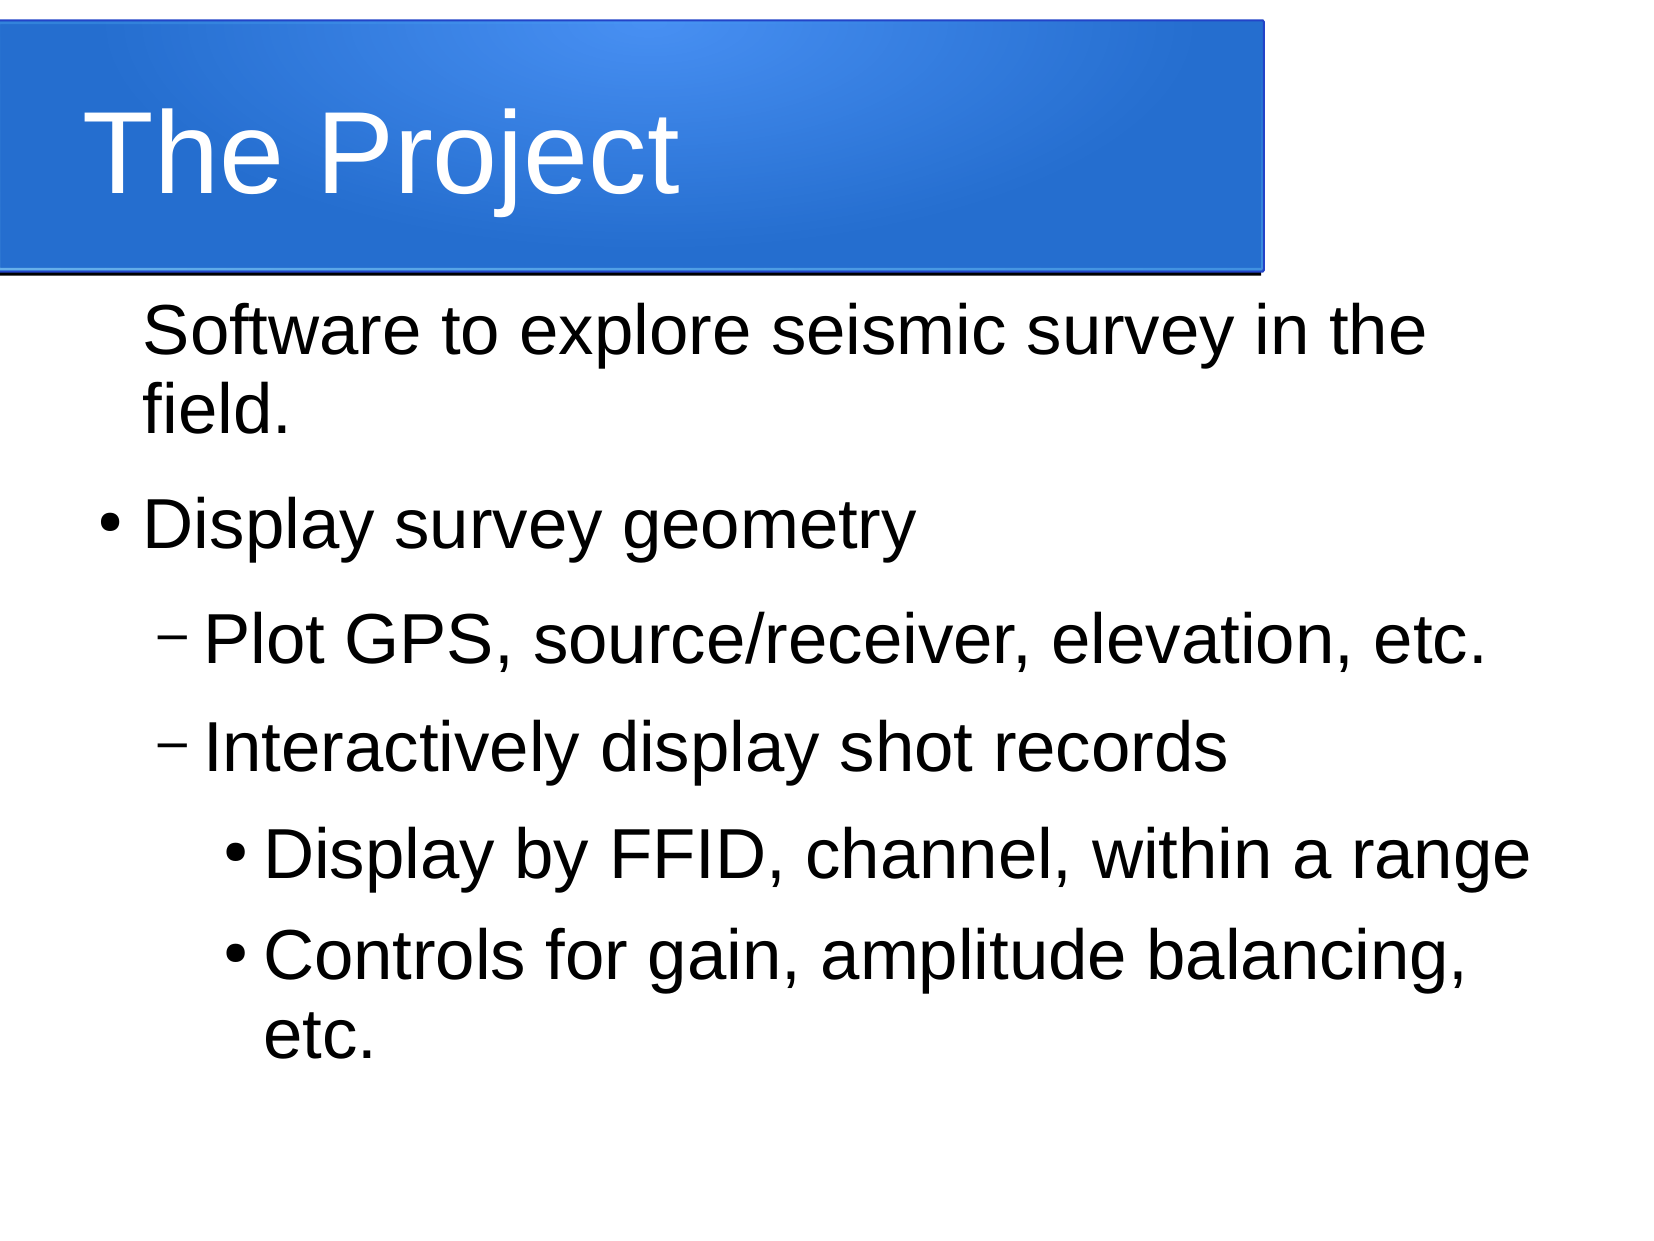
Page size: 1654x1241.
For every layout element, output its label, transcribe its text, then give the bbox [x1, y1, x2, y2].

title The Project [82, 49, 1250, 257]
list Software to explore seismic survey in the field. Display survey geometry Plot GPS, source/receiver, elevation, etc. Interactively display shot records Display by FFID, channel, within a range Controls for gain, amplitude balancing, etc. [82, 290, 1546, 1141]
